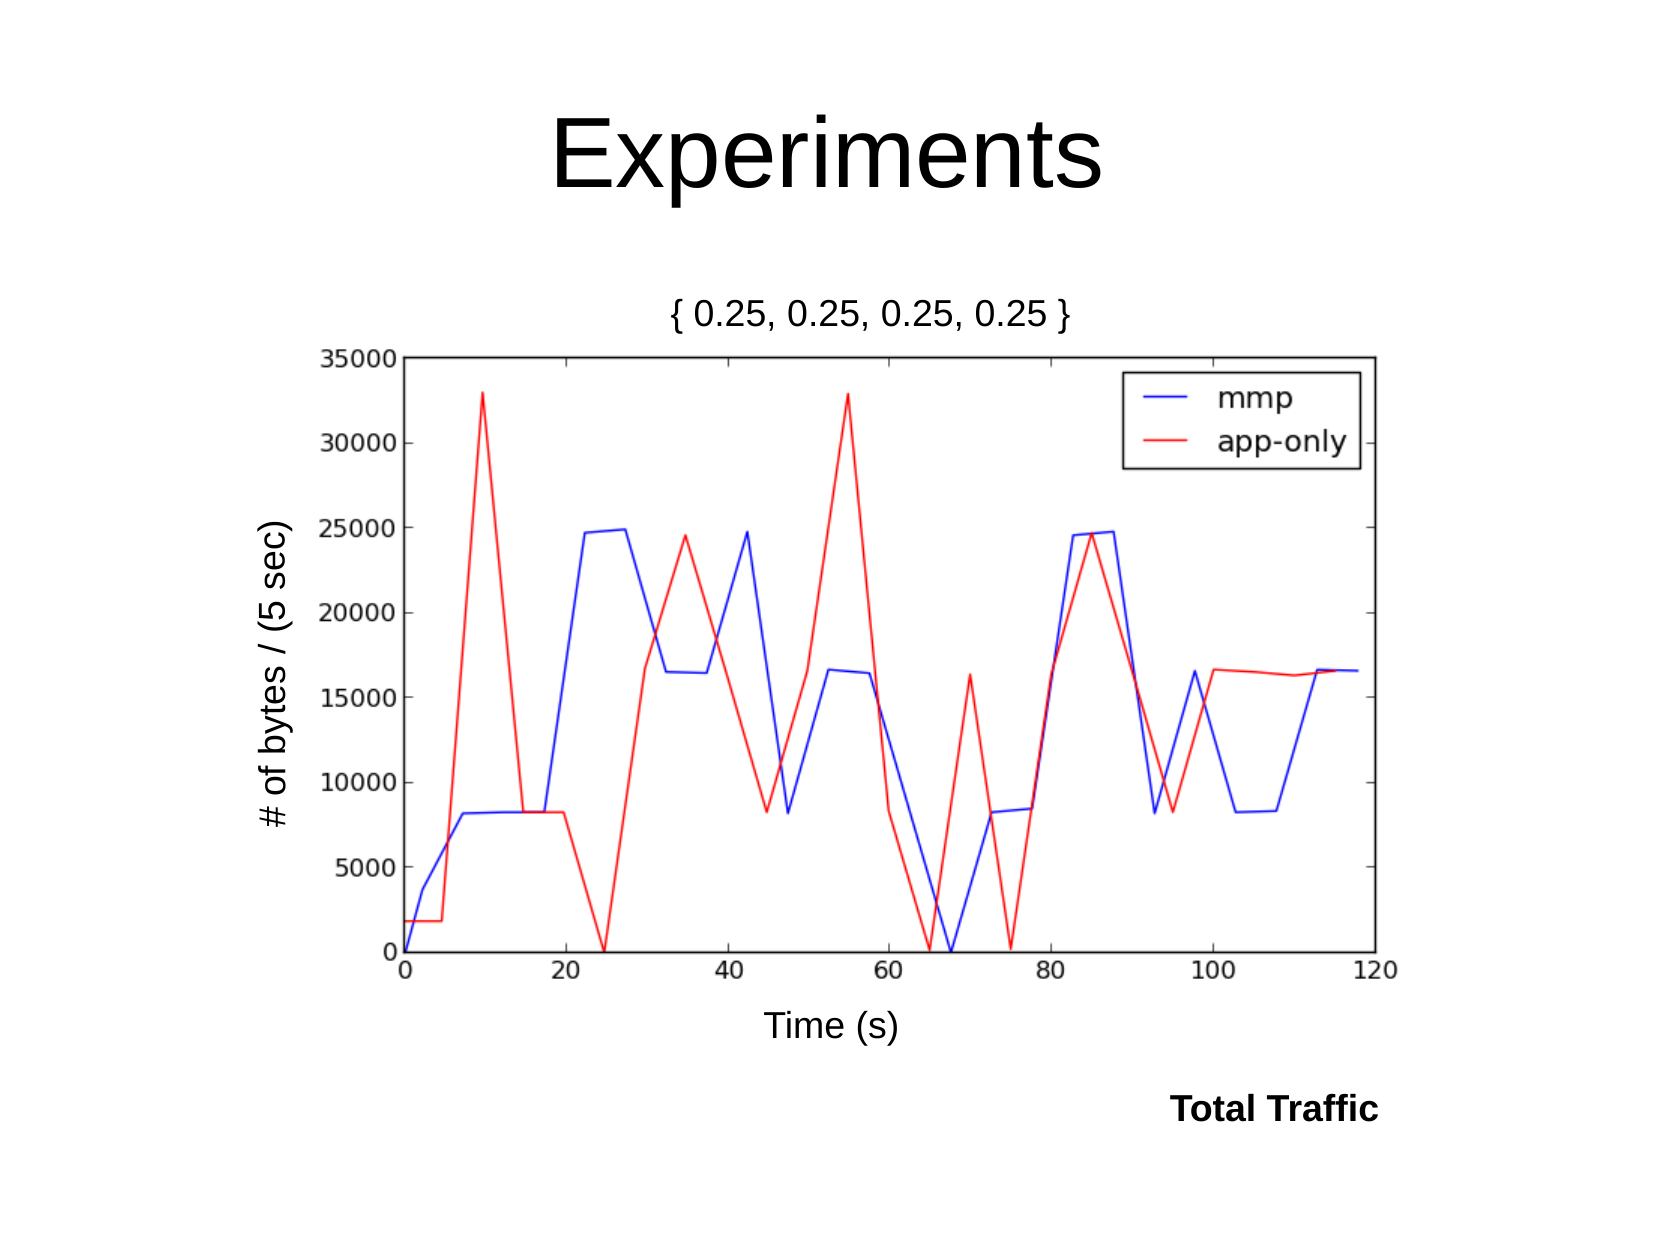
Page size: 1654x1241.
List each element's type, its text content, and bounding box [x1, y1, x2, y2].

text_box # of bytes / (5 sec) [242, 467, 301, 843]
text_box Total Traffic [1155, 1080, 1654, 1137]
picture [249, 285, 1501, 1027]
title Experiments [82, 49, 1571, 257]
text_box Time (s) [748, 996, 1124, 1054]
text_box { 0.25, 0.25, 0.25, 0.25 } [585, 285, 1486, 342]
